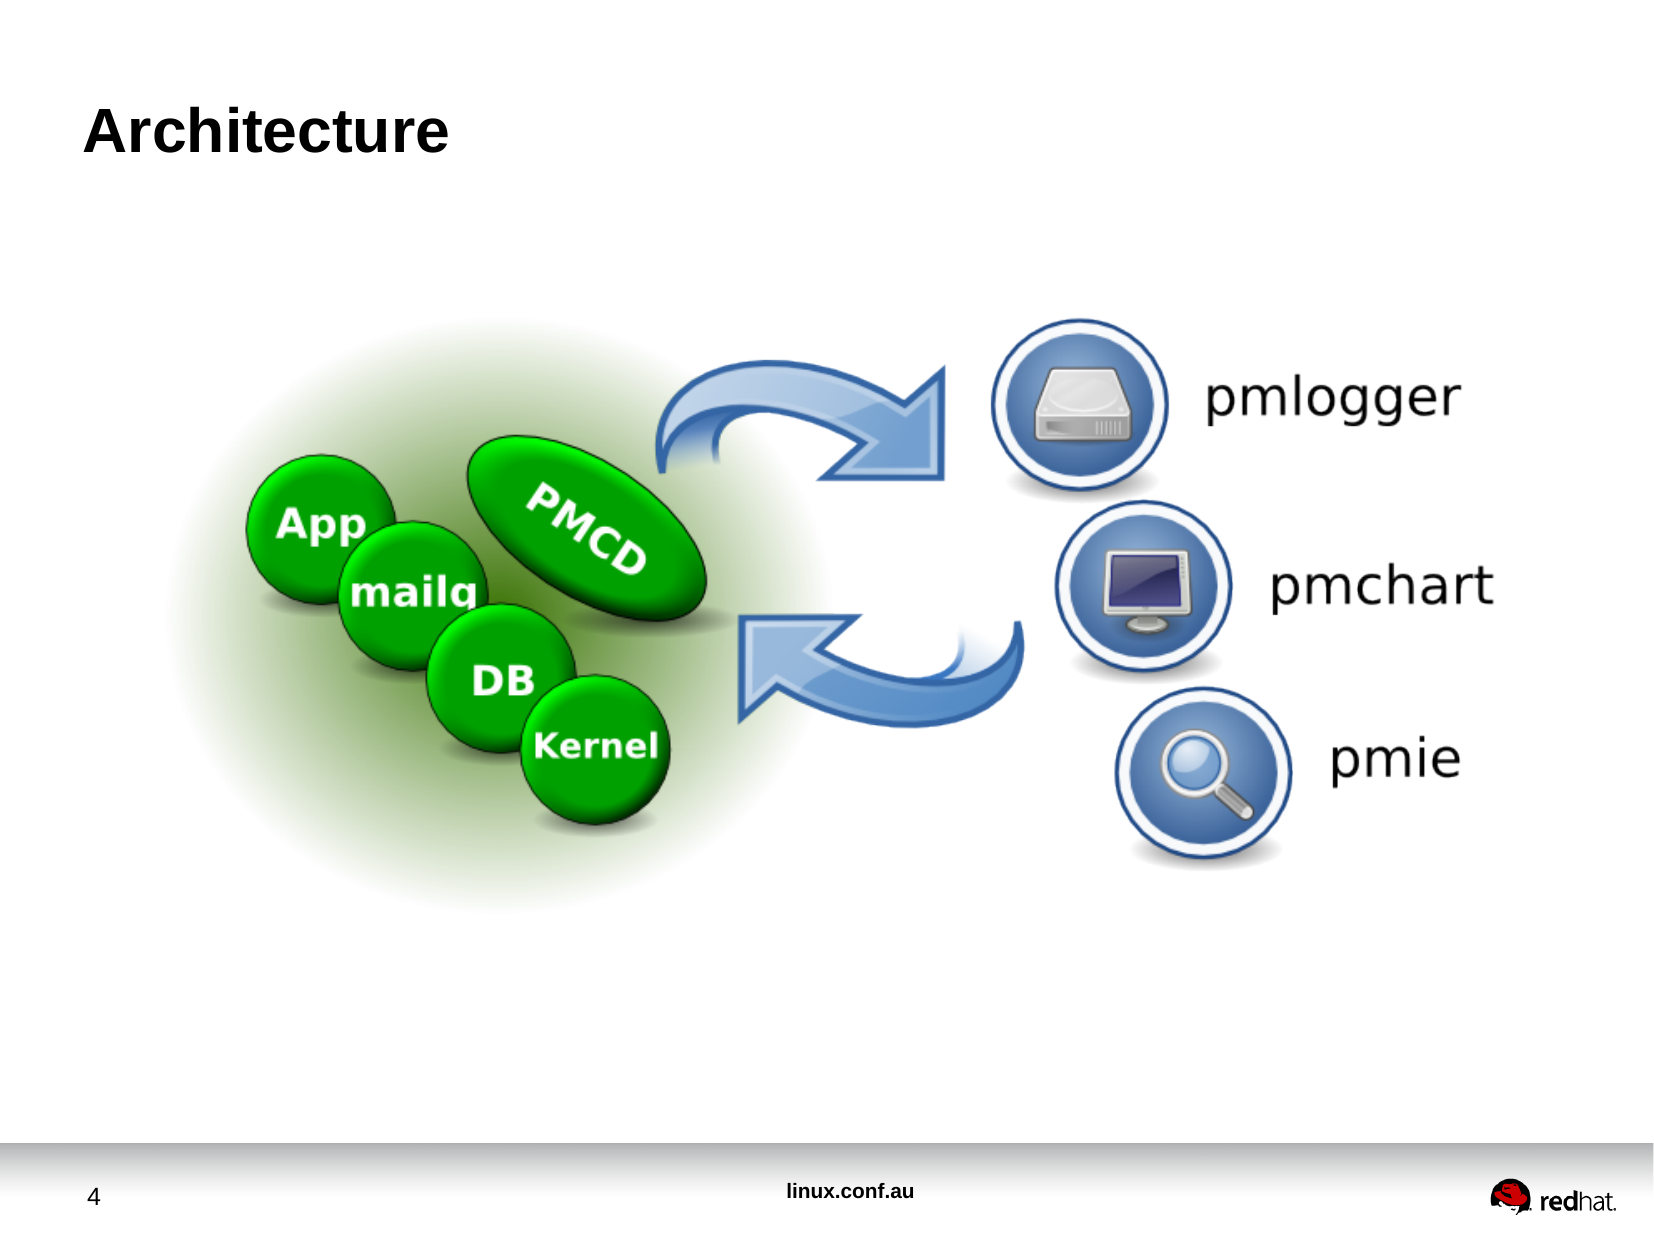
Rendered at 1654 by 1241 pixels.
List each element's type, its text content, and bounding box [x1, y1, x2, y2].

title Architecture [82, 37, 1571, 226]
picture [0, 1143, 1654, 1241]
picture [164, 198, 1498, 1033]
